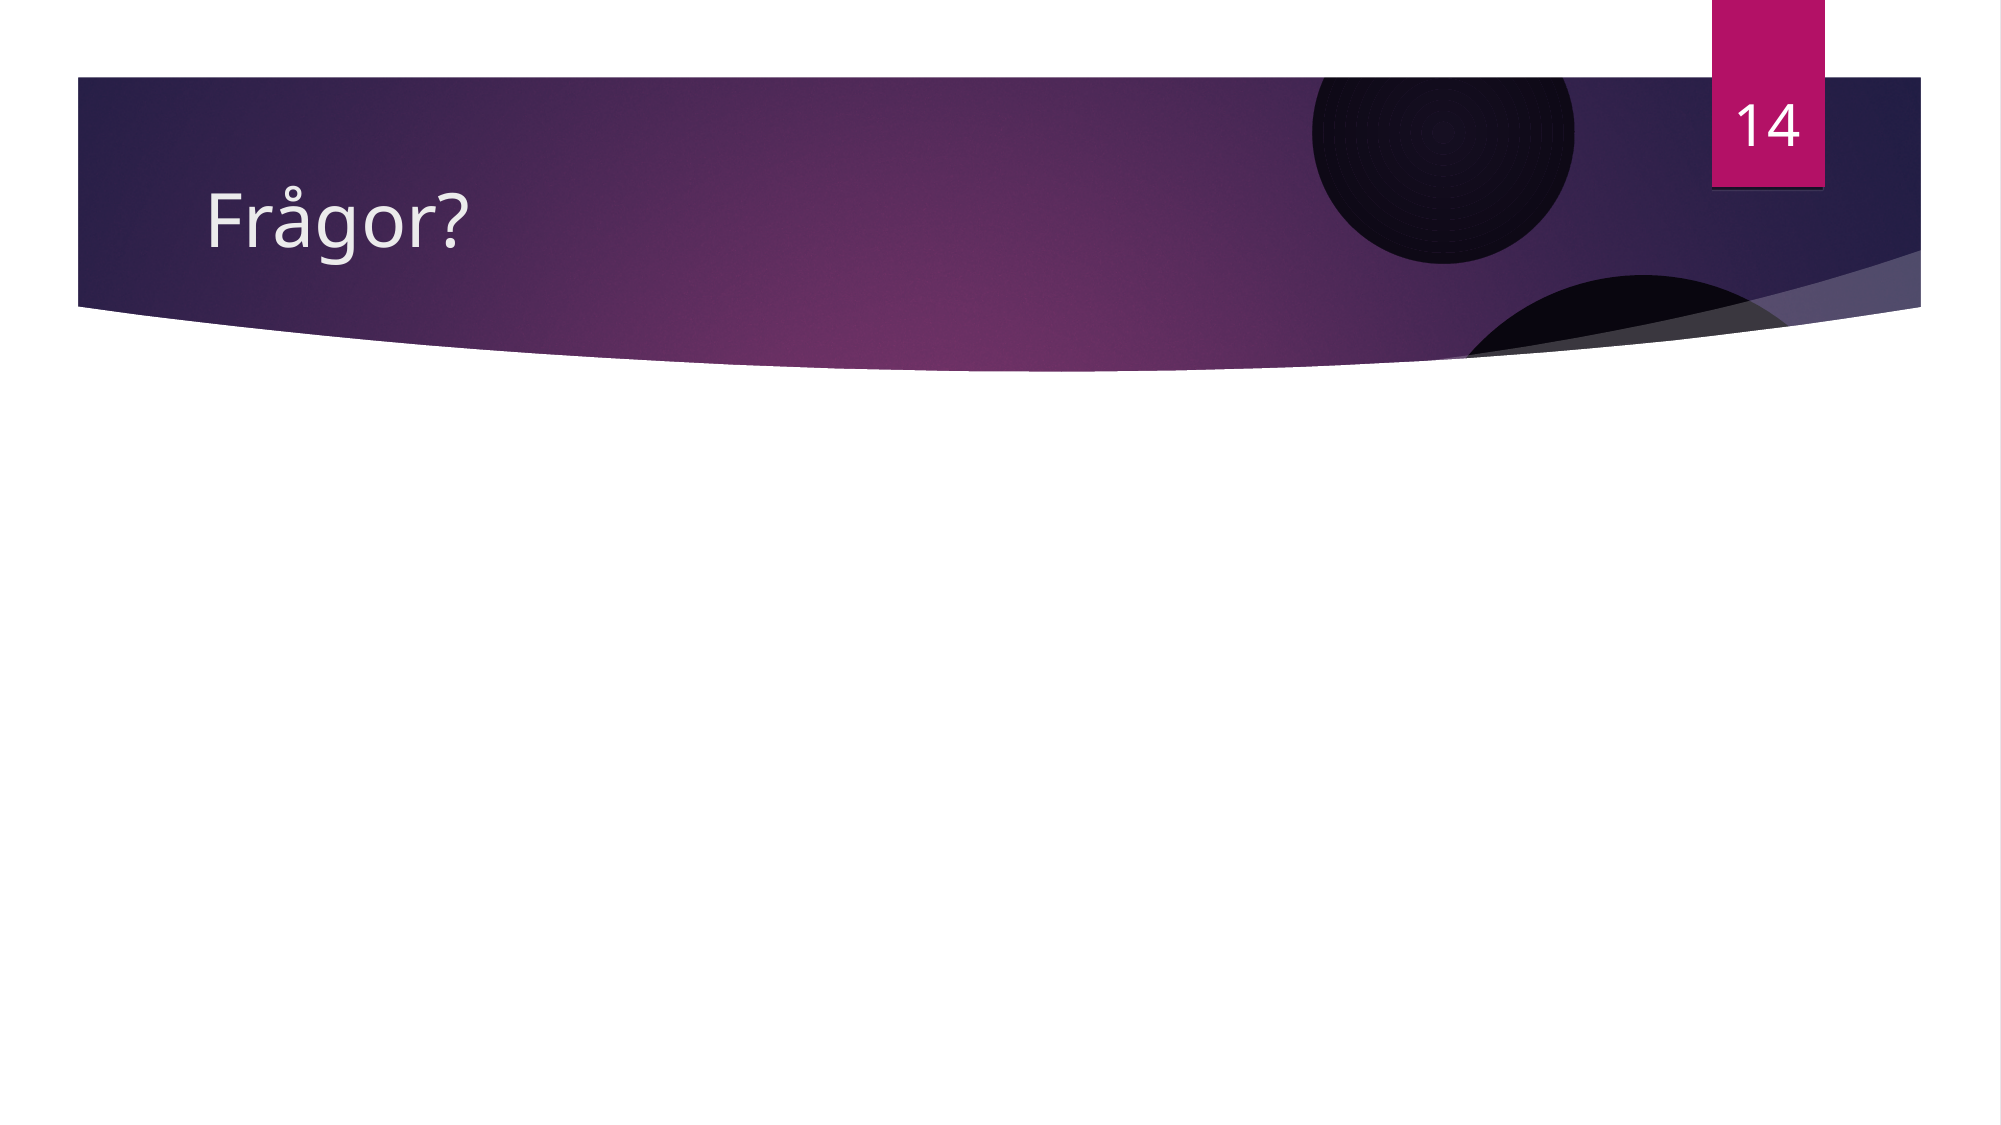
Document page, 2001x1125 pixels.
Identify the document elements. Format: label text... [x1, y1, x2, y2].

text_box [1698, 48, 1836, 175]
title Frågor? [189, 159, 1627, 276]
